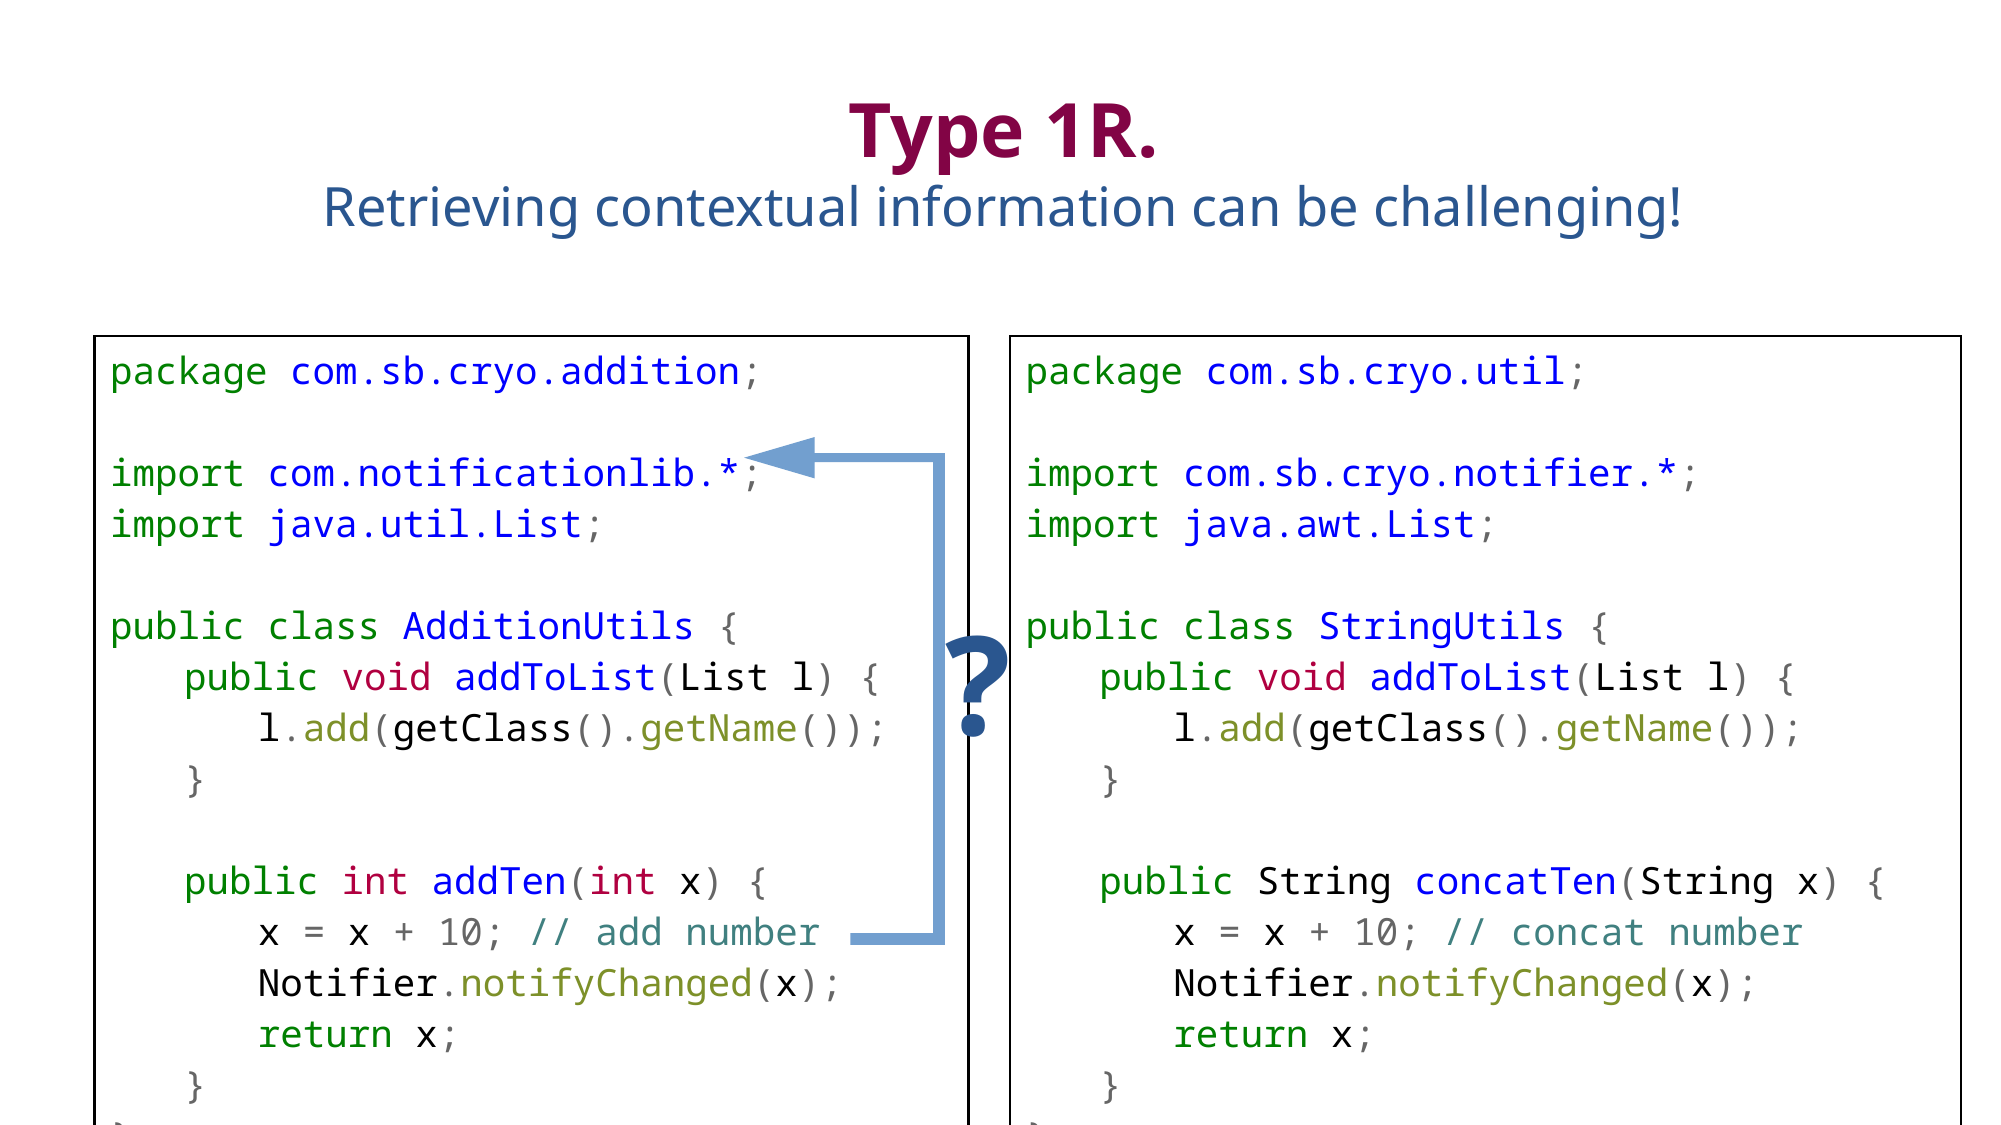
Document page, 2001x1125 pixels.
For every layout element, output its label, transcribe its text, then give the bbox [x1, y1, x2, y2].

text_box ? [930, 580, 993, 756]
text_box Type 1R. Retrieving contextual information can be challenging! [83, 75, 1925, 245]
text_box package com.sb.cryo.util; import com.sb.cryo.notifier.*; import java.awt.List; public class StringUtils { public void addToList(List l) { l.add(getClass().getName()); } public String concatTen(String x) { x = x + 10; // concat number Notifier.notifyChanged(x); return x; } } [1009, 335, 1961, 1110]
text_box [744, 437, 945, 580]
text_box [850, 756, 945, 945]
text_box package com.sb.cryo.addition; import com.notificationlib.*; import java.util.List; public class AdditionUtils { public void addToList(List l) { l.add(getClass().getName()); } public int addTen(int x) { x = x + 10; // add number Notifier.notifyChanged(x); return x; } } [94, 335, 969, 1110]
